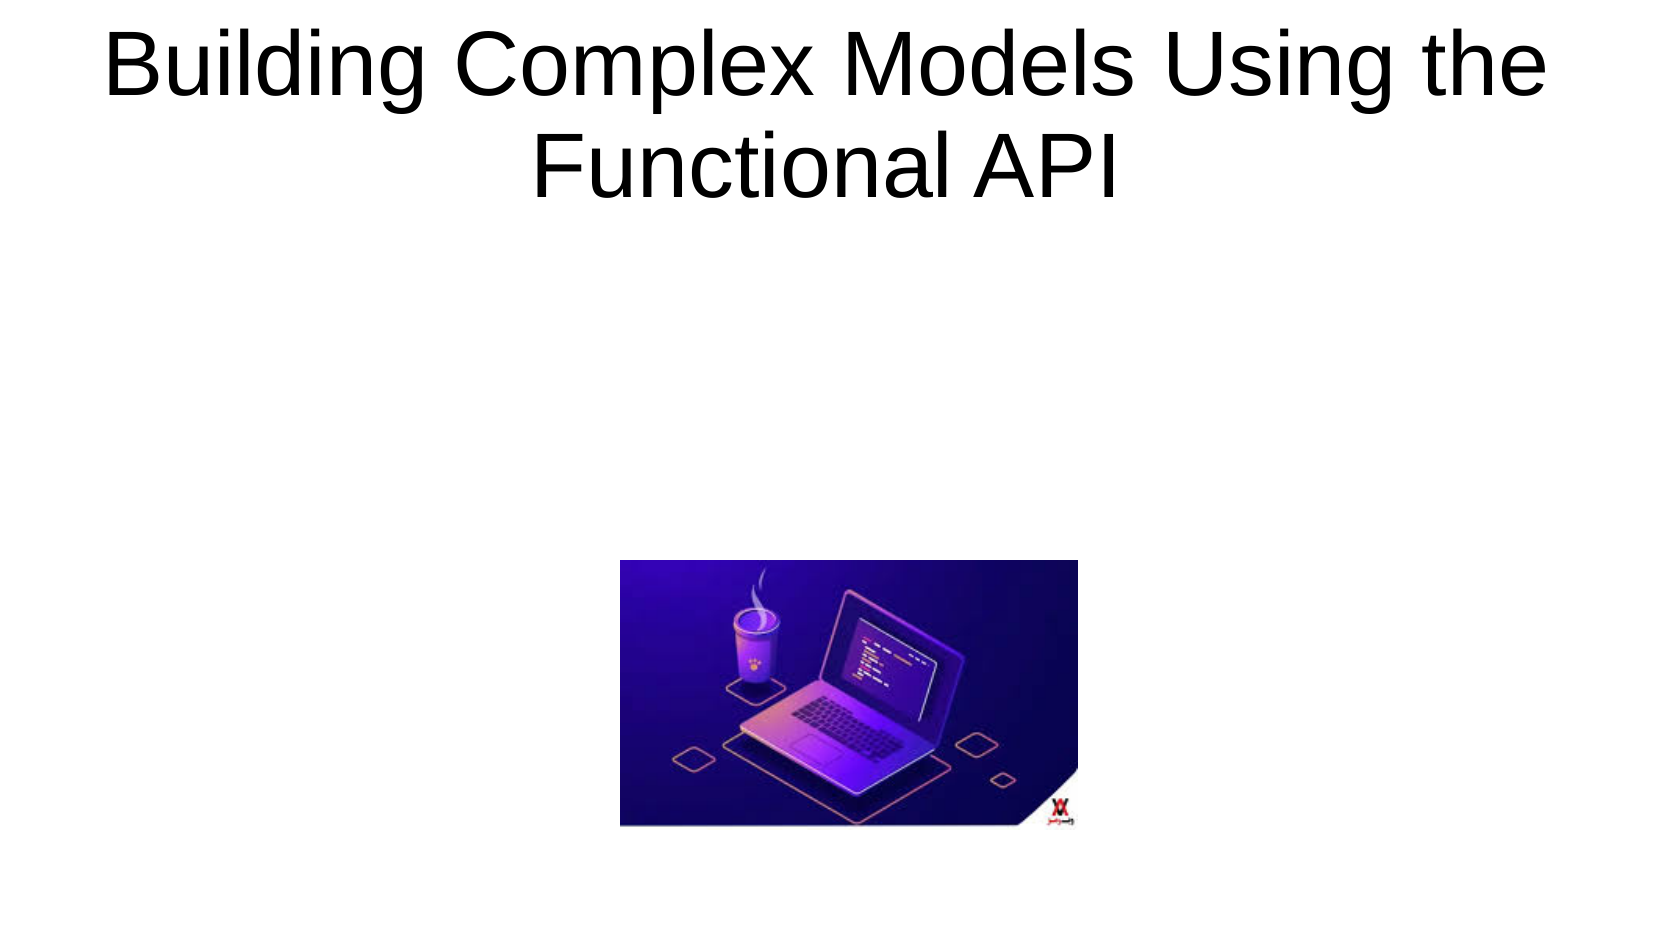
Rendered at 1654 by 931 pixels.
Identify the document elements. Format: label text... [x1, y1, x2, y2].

picture [620, 560, 1078, 830]
title Building Complex Models Using the Functional API [82, 12, 1571, 218]
